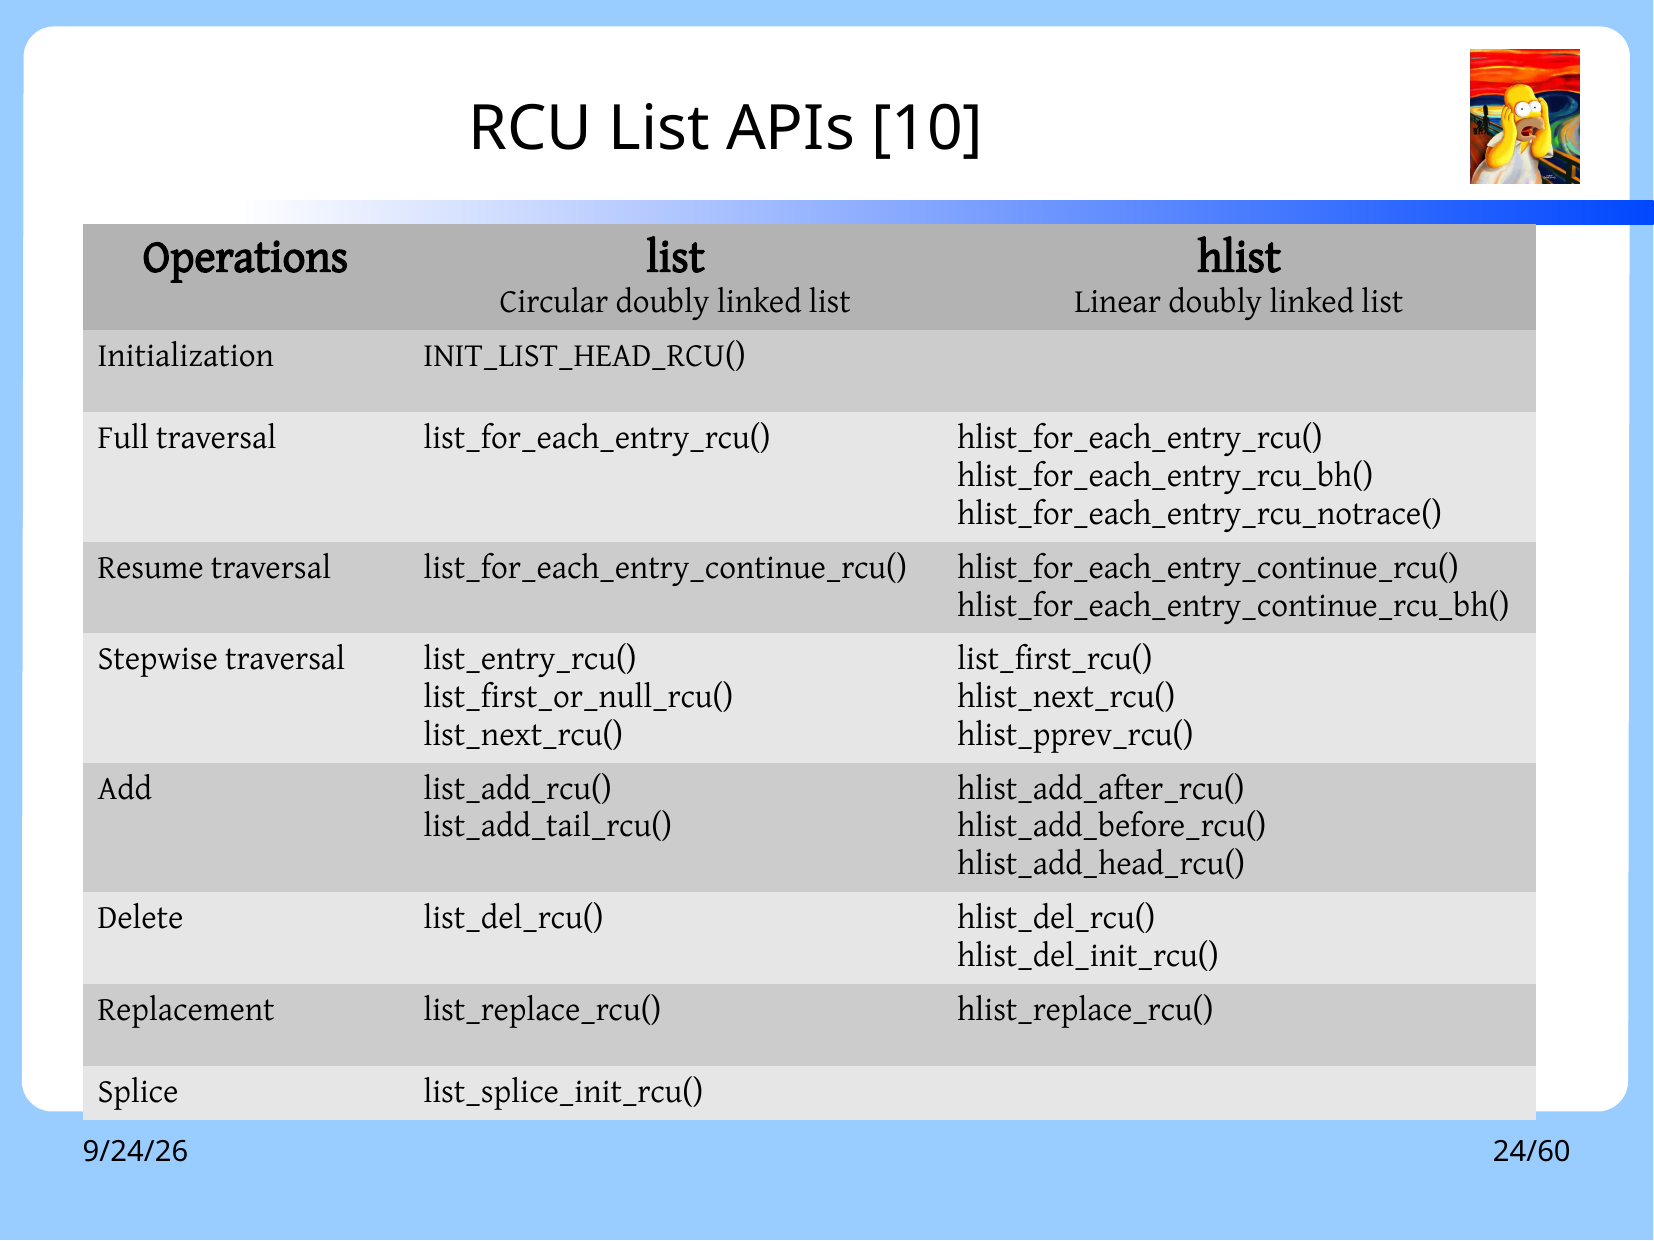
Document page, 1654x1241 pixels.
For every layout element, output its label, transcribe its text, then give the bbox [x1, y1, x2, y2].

table_cell list_for_each_entry_continue_rcu() [409, 542, 942, 633]
picture [1470, 49, 1580, 184]
table_cell hlist_add_after_rcu() hlist_add_before_rcu() hlist_add_head_rcu() [942, 763, 1536, 892]
table_cell Resume traversal [83, 542, 409, 633]
table_cell Splice [83, 1066, 409, 1120]
table_cell list_splice_init_rcu() [409, 1066, 942, 1120]
table_cell hlist_replace_rcu() [942, 984, 1536, 1066]
table_cell Stepwise traversal [83, 633, 409, 763]
table_cell list_add_rcu() list_add_tail_rcu() [409, 763, 942, 892]
table_cell INIT_LIST_HEAD_RCU() [409, 330, 942, 412]
table_header list Circular doubly linked list [409, 224, 942, 330]
table_cell Add [83, 763, 409, 892]
table_cell Initialization [83, 330, 409, 412]
table_cell list_del_rcu() [409, 892, 942, 984]
table_cell list_first_rcu() hlist_next_rcu() hlist_pprev_rcu() [942, 633, 1536, 763]
table_cell hlist_for_each_entry_rcu() hlist_for_each_entry_rcu_bh() hlist_for_each_entry_rcu_notrace() [942, 412, 1536, 542]
table_cell [942, 1066, 1536, 1120]
table_cell Delete [83, 892, 409, 984]
table_header hlist Linear doubly linked list [942, 224, 1536, 330]
table_cell list_for_each_entry_rcu() [409, 412, 942, 542]
table_cell list_replace_rcu() [409, 984, 942, 1066]
table_cell list_entry_rcu() list_first_or_null_rcu() list_next_rcu() [409, 633, 942, 763]
table_cell hlist_for_each_entry_continue_rcu() hlist_for_each_entry_continue_rcu_bh() [942, 542, 1536, 633]
table_header Operations [83, 224, 409, 330]
table_cell hlist_del_rcu() hlist_del_init_rcu() [942, 892, 1536, 984]
table_cell [942, 330, 1536, 412]
table_cell Full traversal [83, 412, 409, 542]
table_cell Replacement [83, 984, 409, 1066]
title RCU List APIs [10] [82, 49, 1371, 201]
